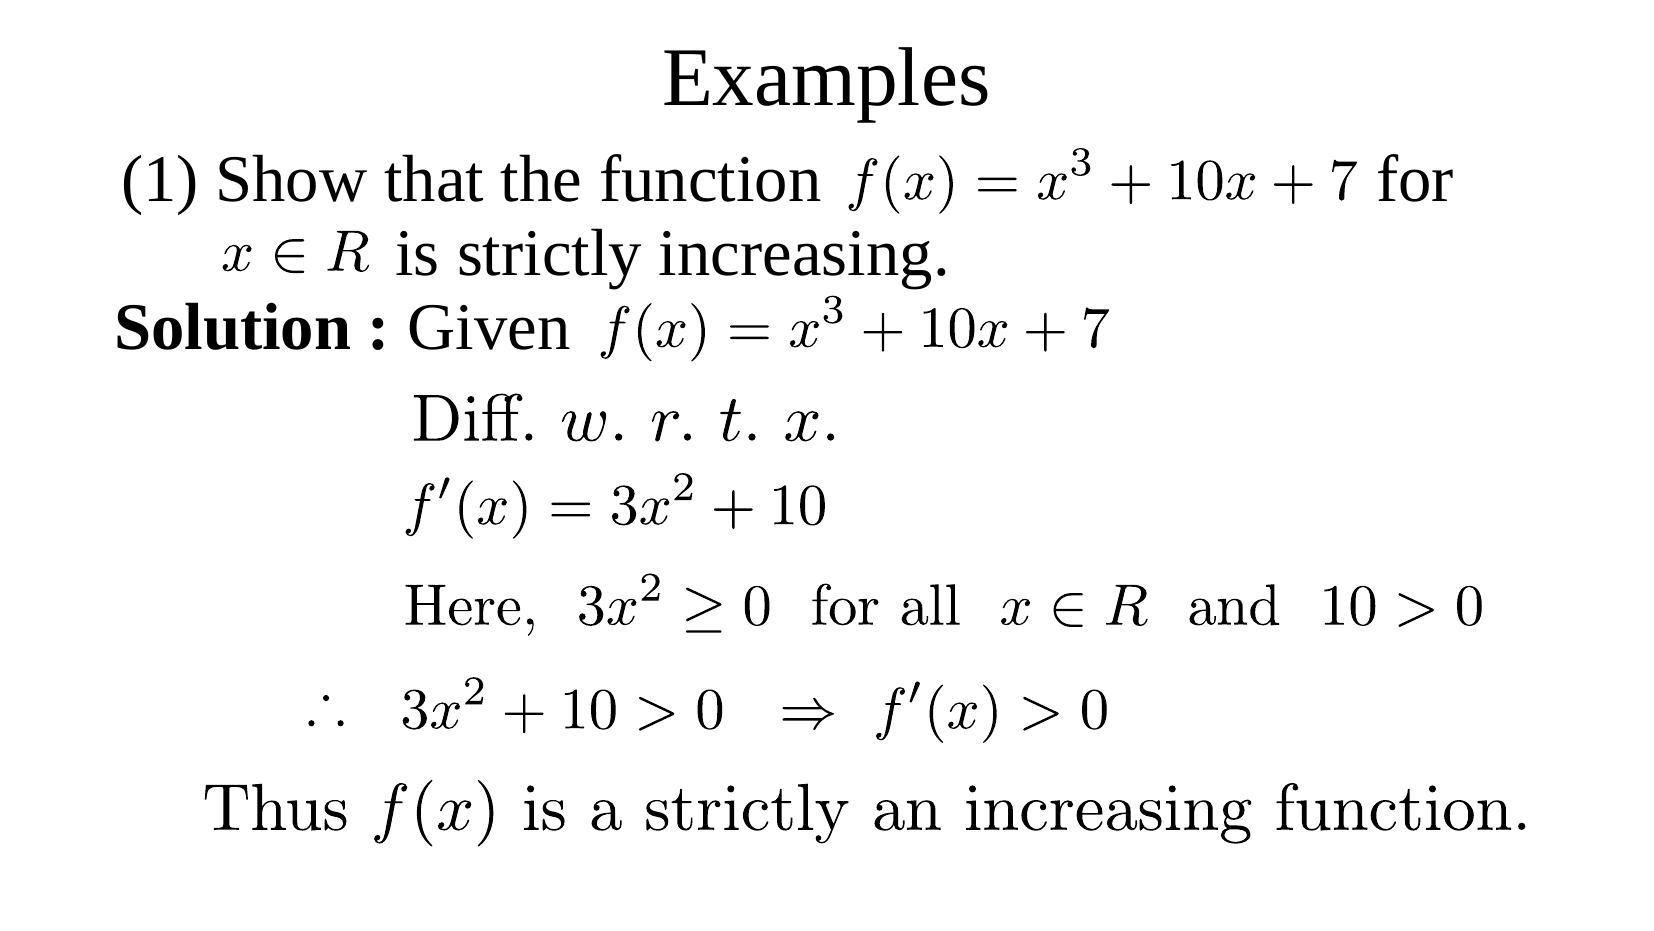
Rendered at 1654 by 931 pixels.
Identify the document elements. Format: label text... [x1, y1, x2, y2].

text_box [204, 779, 1526, 847]
title Examples [82, 31, 1571, 125]
text_box [405, 573, 1482, 636]
text_box [402, 677, 1107, 743]
text_box [308, 694, 344, 727]
subtitle (1) Show that the function for is strictly increasing. Solution : Given [47, 141, 1595, 898]
text_box [405, 473, 825, 539]
text_box [222, 230, 370, 274]
text_box [600, 295, 1110, 362]
text_box [848, 148, 1357, 214]
text_box [413, 393, 835, 442]
